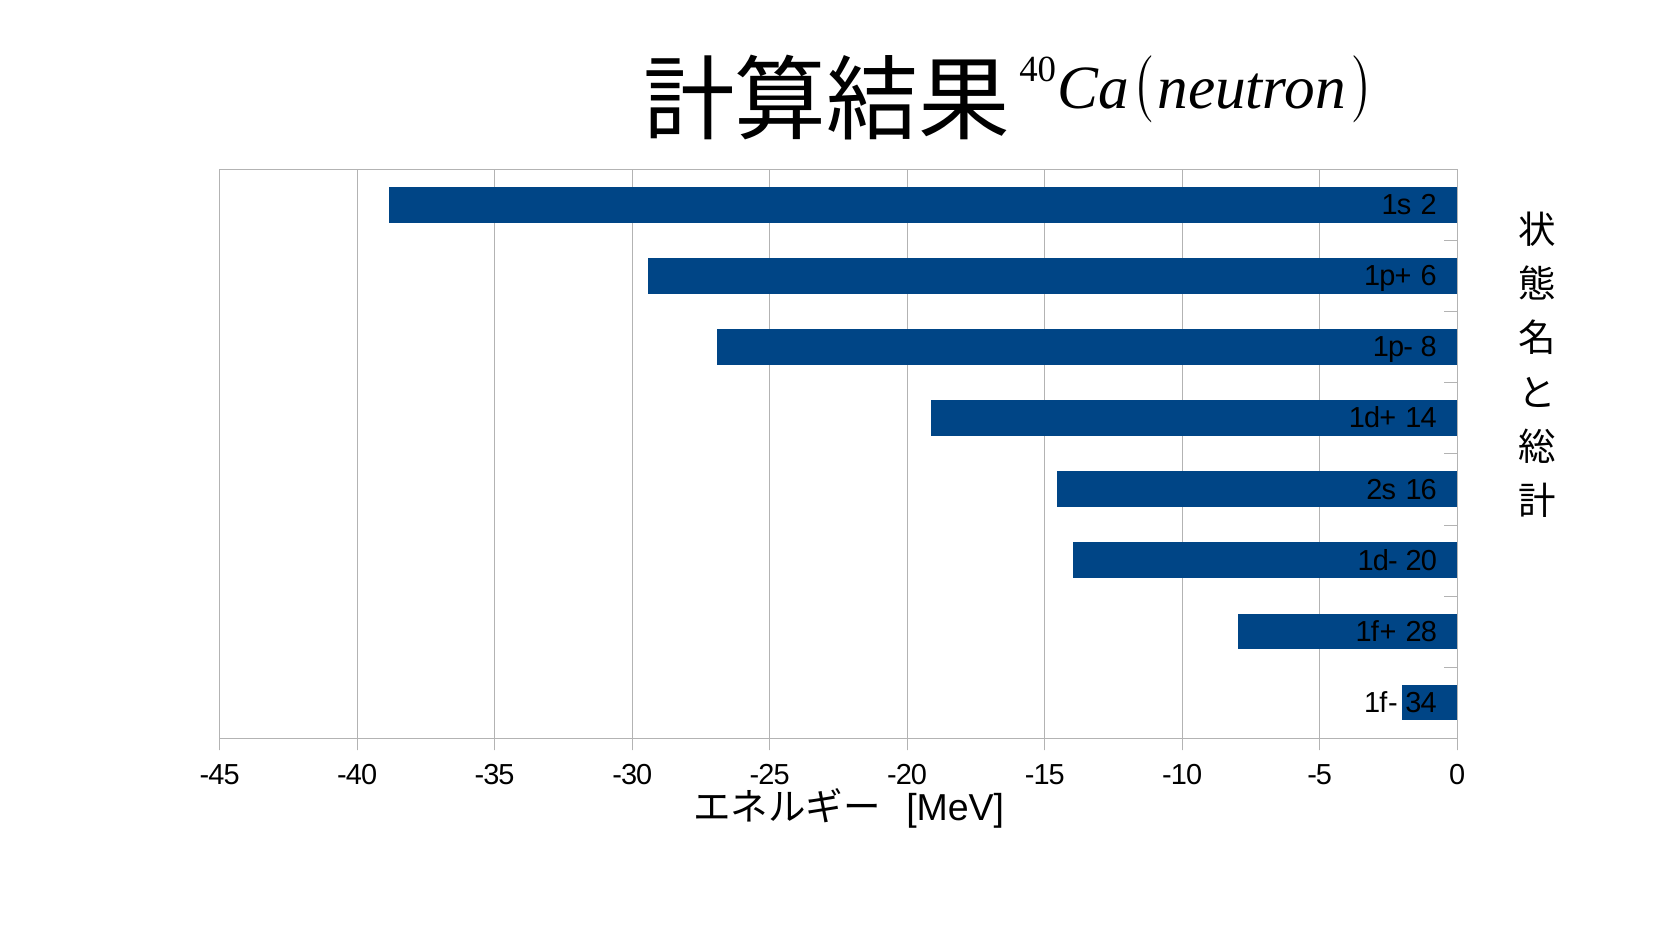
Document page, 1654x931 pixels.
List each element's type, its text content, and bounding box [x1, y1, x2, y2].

picture [199, 169, 1465, 192]
text_box 状 態 名 と 総 計 エネルギー [MeV] [153, 192, 1654, 931]
title 計算結果 [82, 25, 1571, 161]
chart [1003, 47, 1387, 129]
